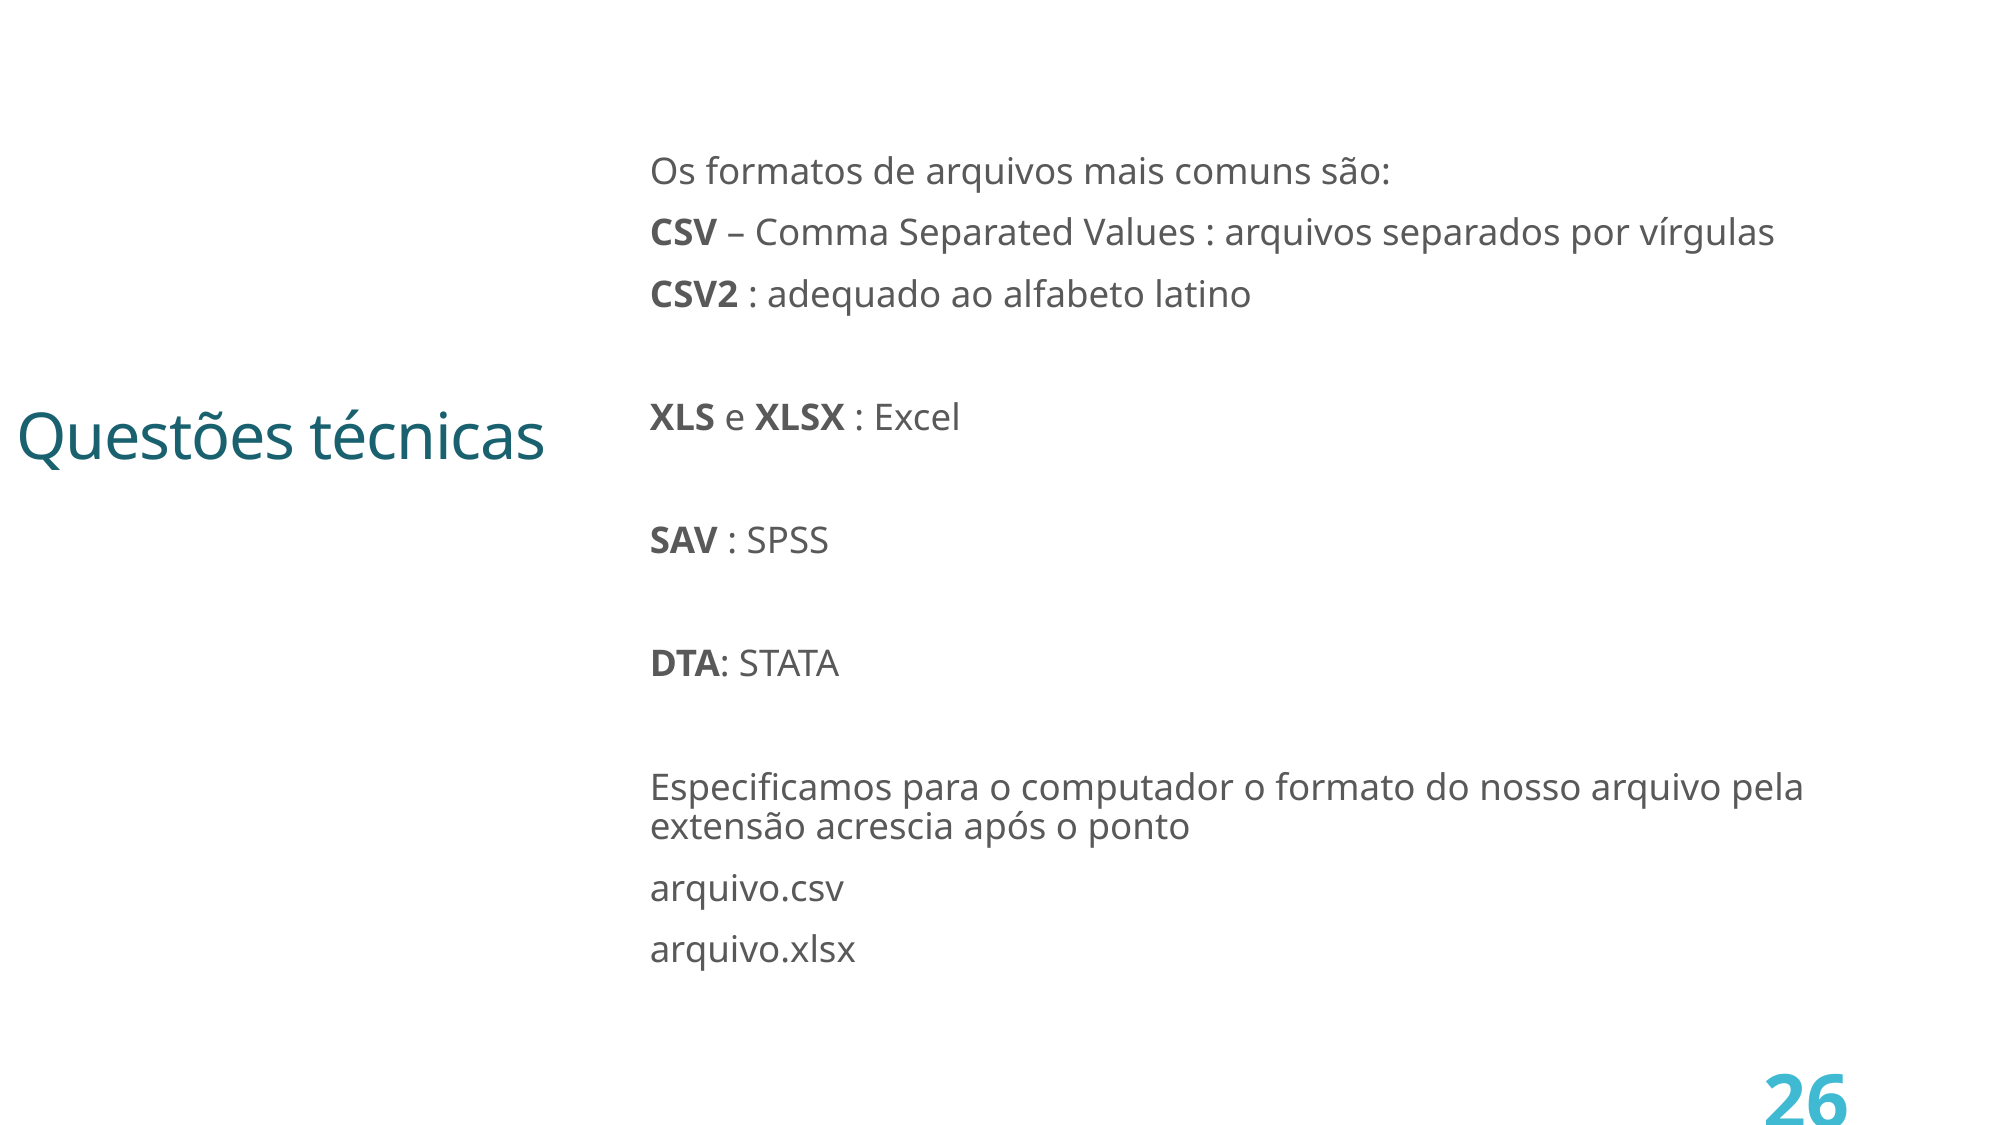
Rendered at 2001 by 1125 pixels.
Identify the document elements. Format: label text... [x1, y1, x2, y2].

list Os formatos de arquivos mais comuns são: CSV – Comma Separated Values : arquivos separados por vírgulas CSV2 : adequado ao alfabeto latino XLS e XLSX : Excel SAV : SPSS DTA: STATA Especificamos para o computador o formato do nosso arquivo pela extensão acrescia após o ponto arquivo.csv arquivo.xlsx [634, 141, 1835, 982]
text_box Questões técnicas Extensões [0, 389, 564, 627]
slide_number 26 [1748, 1045, 2000, 1106]
